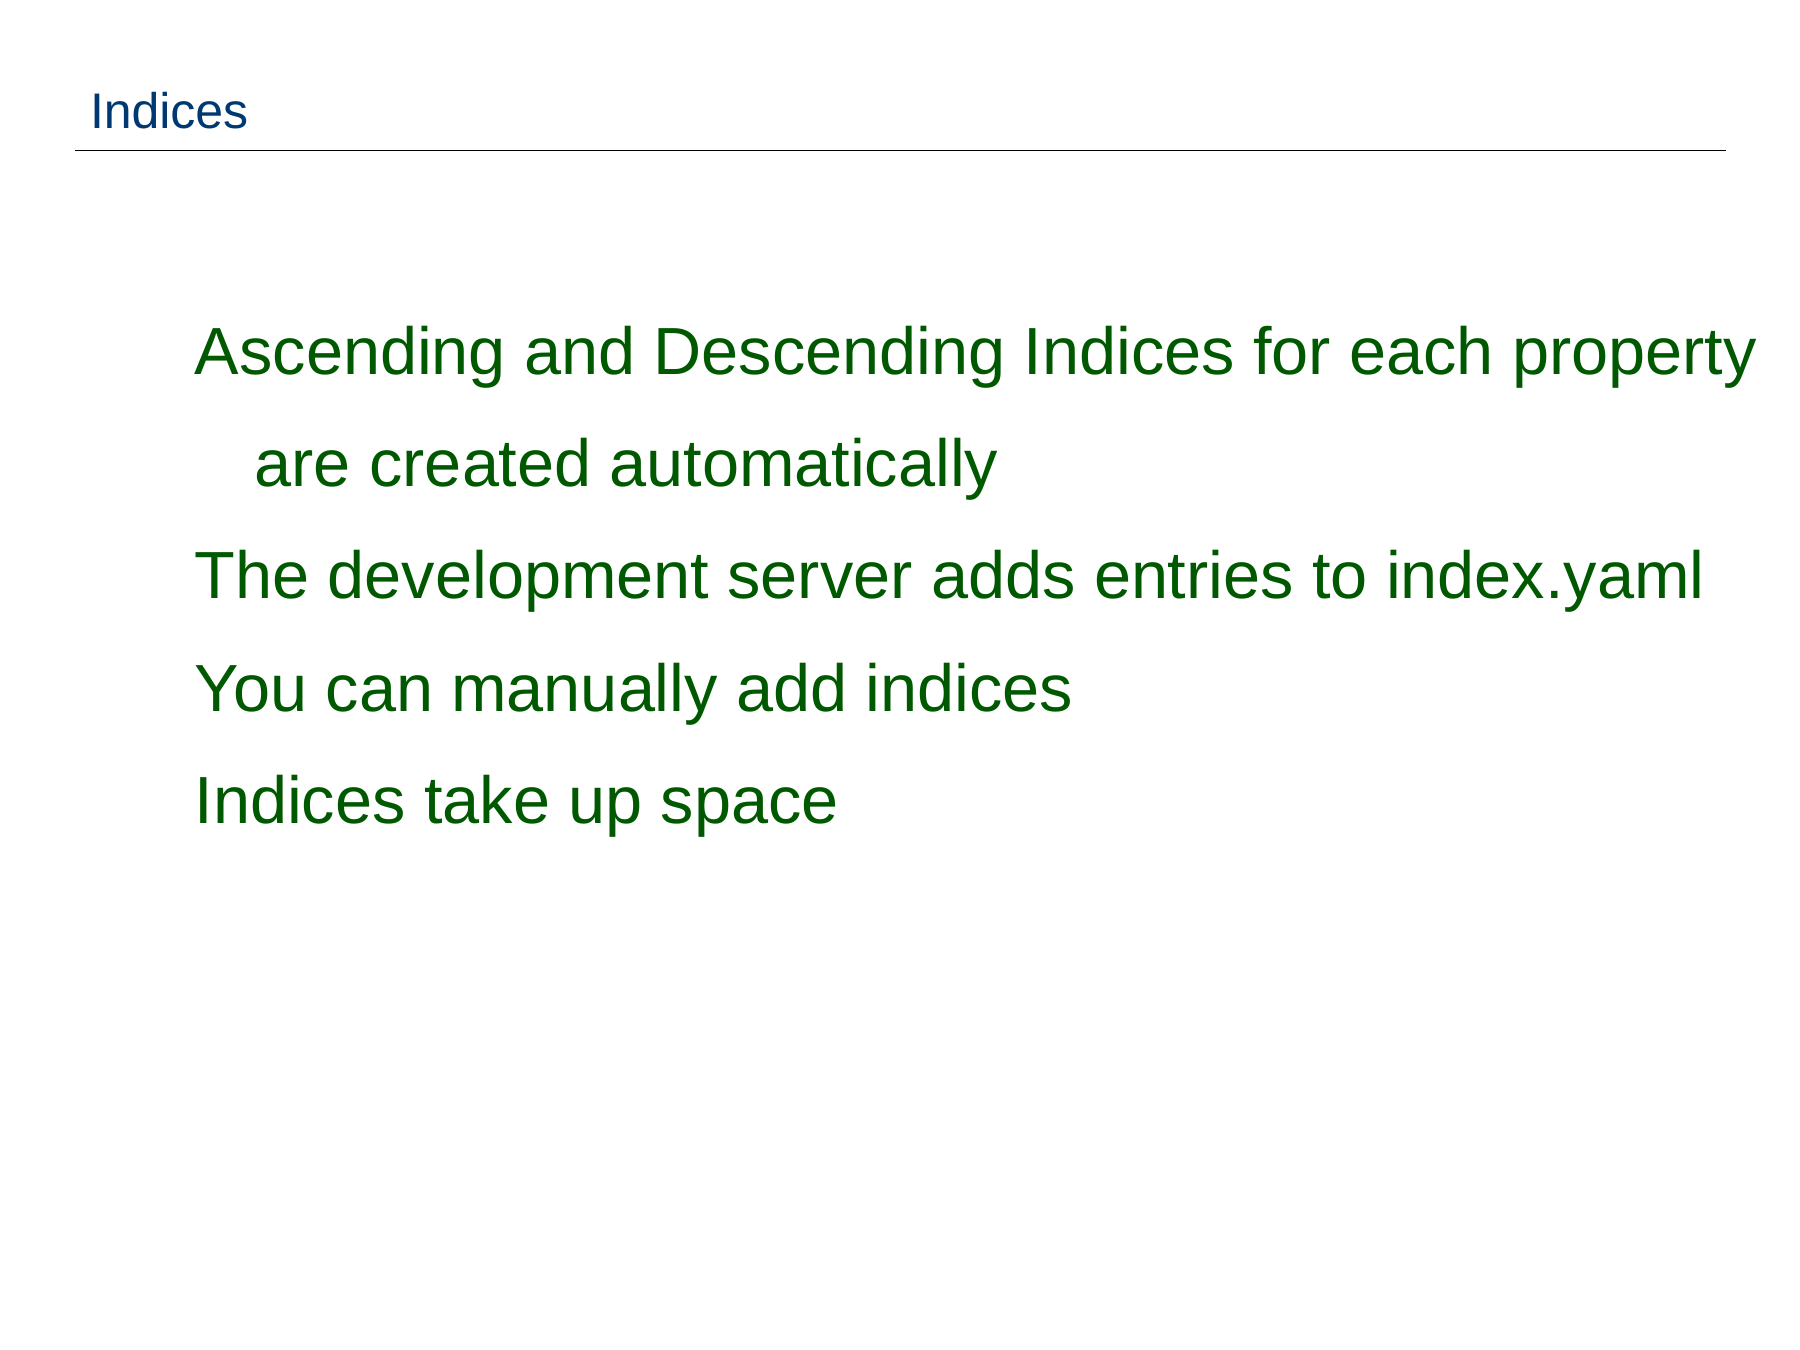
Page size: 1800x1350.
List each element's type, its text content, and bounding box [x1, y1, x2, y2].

text_box Ascending and Descending Indices for each property are created automatically The development server adds entries to index.yaml You can manually add indices Indices take up space [179, 269, 1800, 808]
title Indices [90, 38, 1710, 147]
